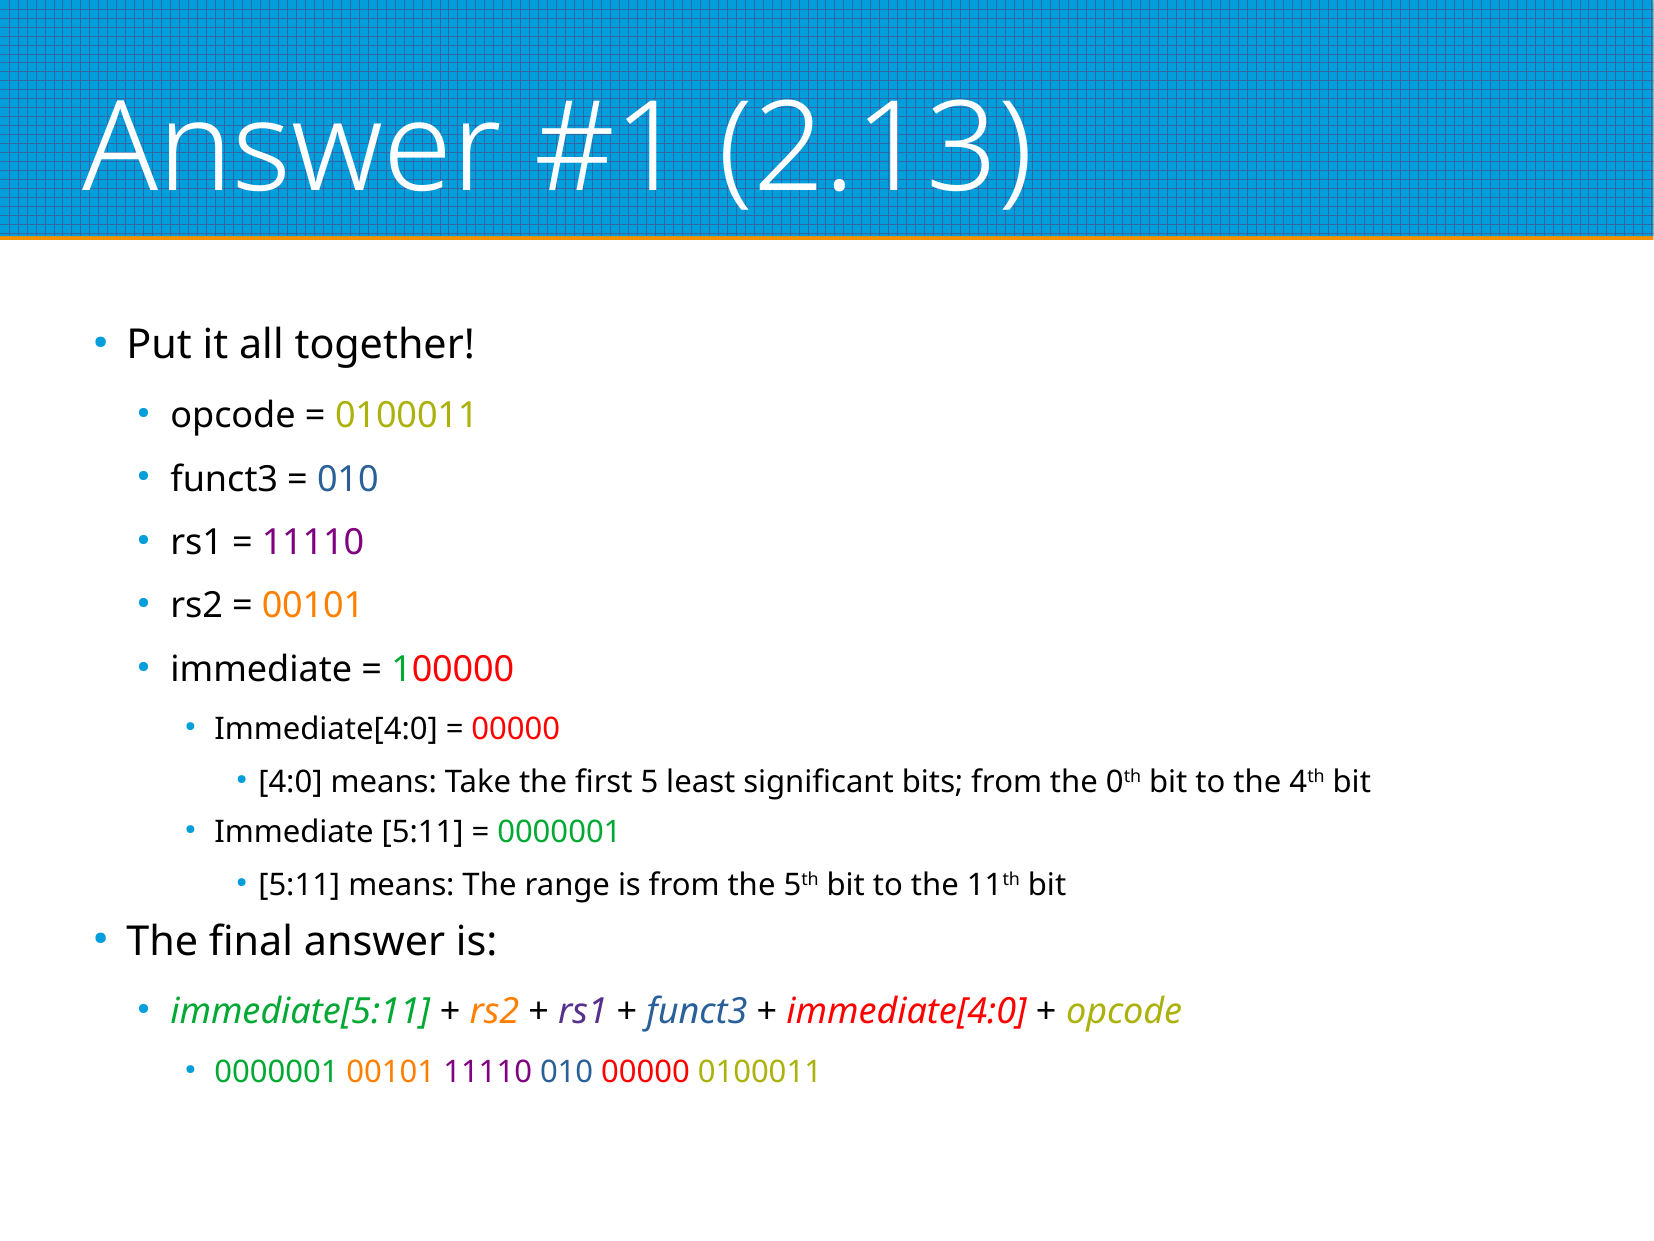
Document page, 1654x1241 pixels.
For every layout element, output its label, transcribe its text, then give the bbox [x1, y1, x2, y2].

title Answer #1 (2.13) [82, 19, 1571, 227]
list Put it all together! opcode = 0100011 funct3 = 010 rs1 = 11110 rs2 = 00101 immediate = 100000 Immediate[4:0] = 00000 [4:0] means: Take the first 5 least significant bits; from the 0th bit to the 4th bit Immediate [5:11] = 0000001 [5:11] means: The range is from the 5th bit to the 11th bit The final answer is: immediate[5:11] + rs2 + rs1 + funct3 + immediate[4:0] + opcode 0000001 00101 11110 010 00000 0100011 [82, 314, 1563, 1093]
